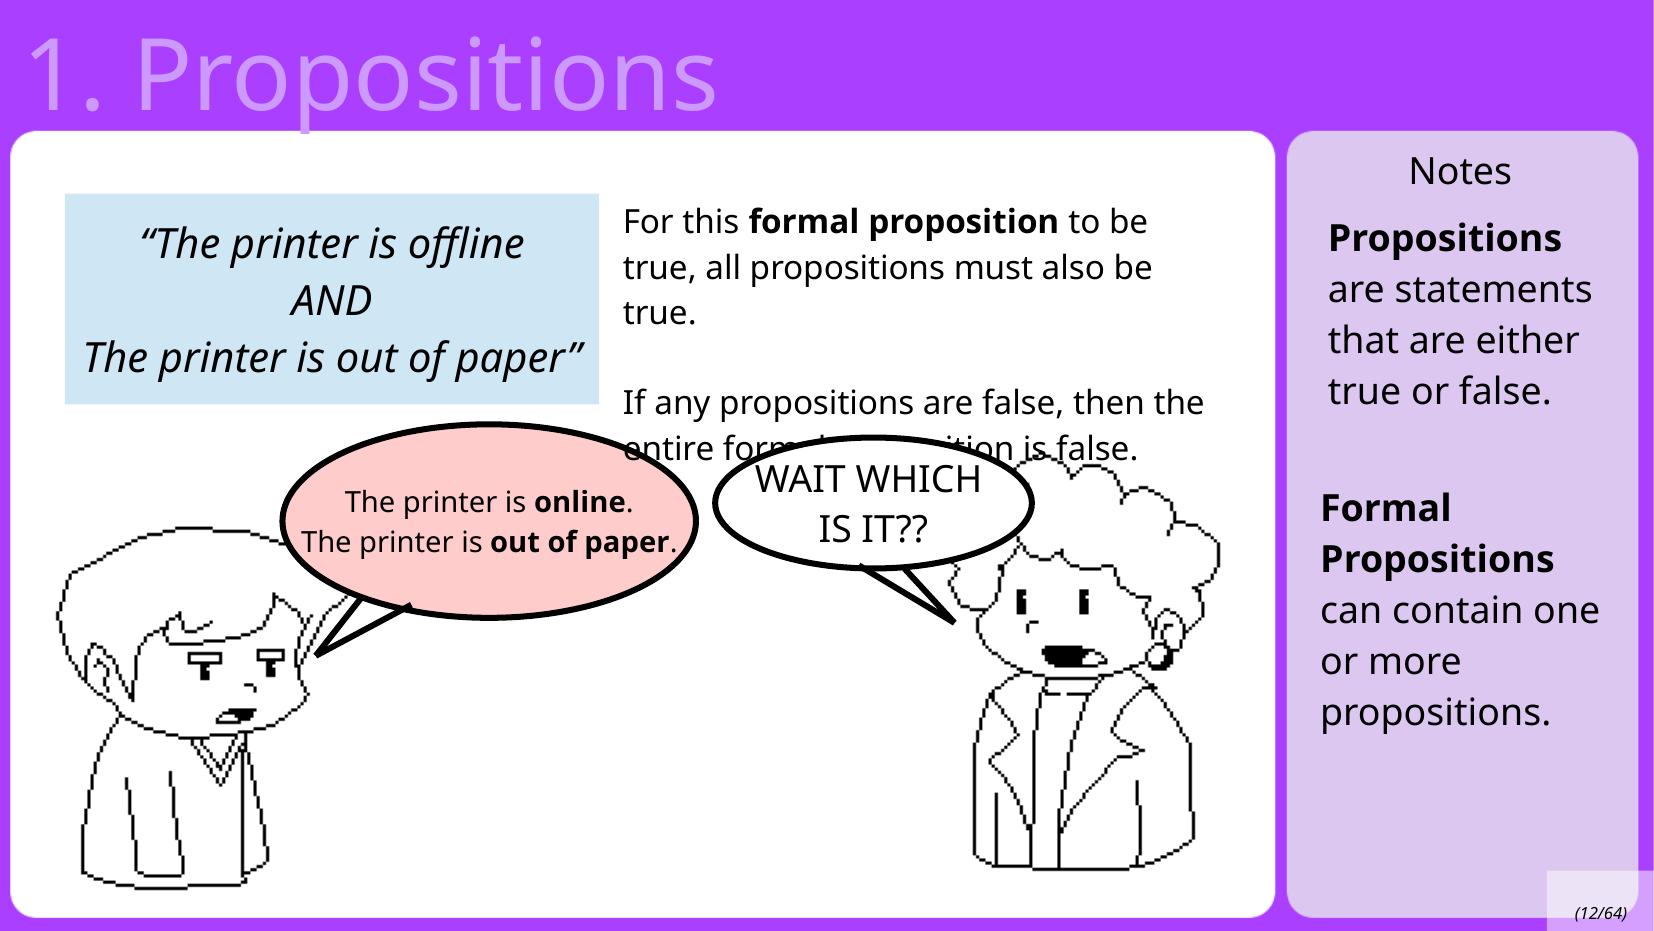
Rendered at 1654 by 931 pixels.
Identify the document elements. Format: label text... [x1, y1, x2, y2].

text_box (<number>/64) [1546, 877, 1654, 931]
text_box The printer is online. The printer is out of paper. [282, 424, 696, 618]
text_box “The printer is offline AND The printer is out of paper” [64, 193, 600, 405]
text_box For this formal proposition to be true, all propositions must also be true. If any propositions are false, then the entire formal proposition is false. [608, 191, 1244, 401]
text_box Notes [1290, 141, 1631, 199]
text_box WAIT WHICH IS IT?? [715, 437, 1032, 569]
picture [0, 0, 1654, 931]
text_box Formal Propositions can contain one or more propositions. [1298, 496, 1623, 722]
table_cell False [1546, 870, 1654, 877]
text_box Propositions are statements that are either true or false. [1298, 222, 1623, 406]
title 1. Propositions [22, 13, 1511, 130]
